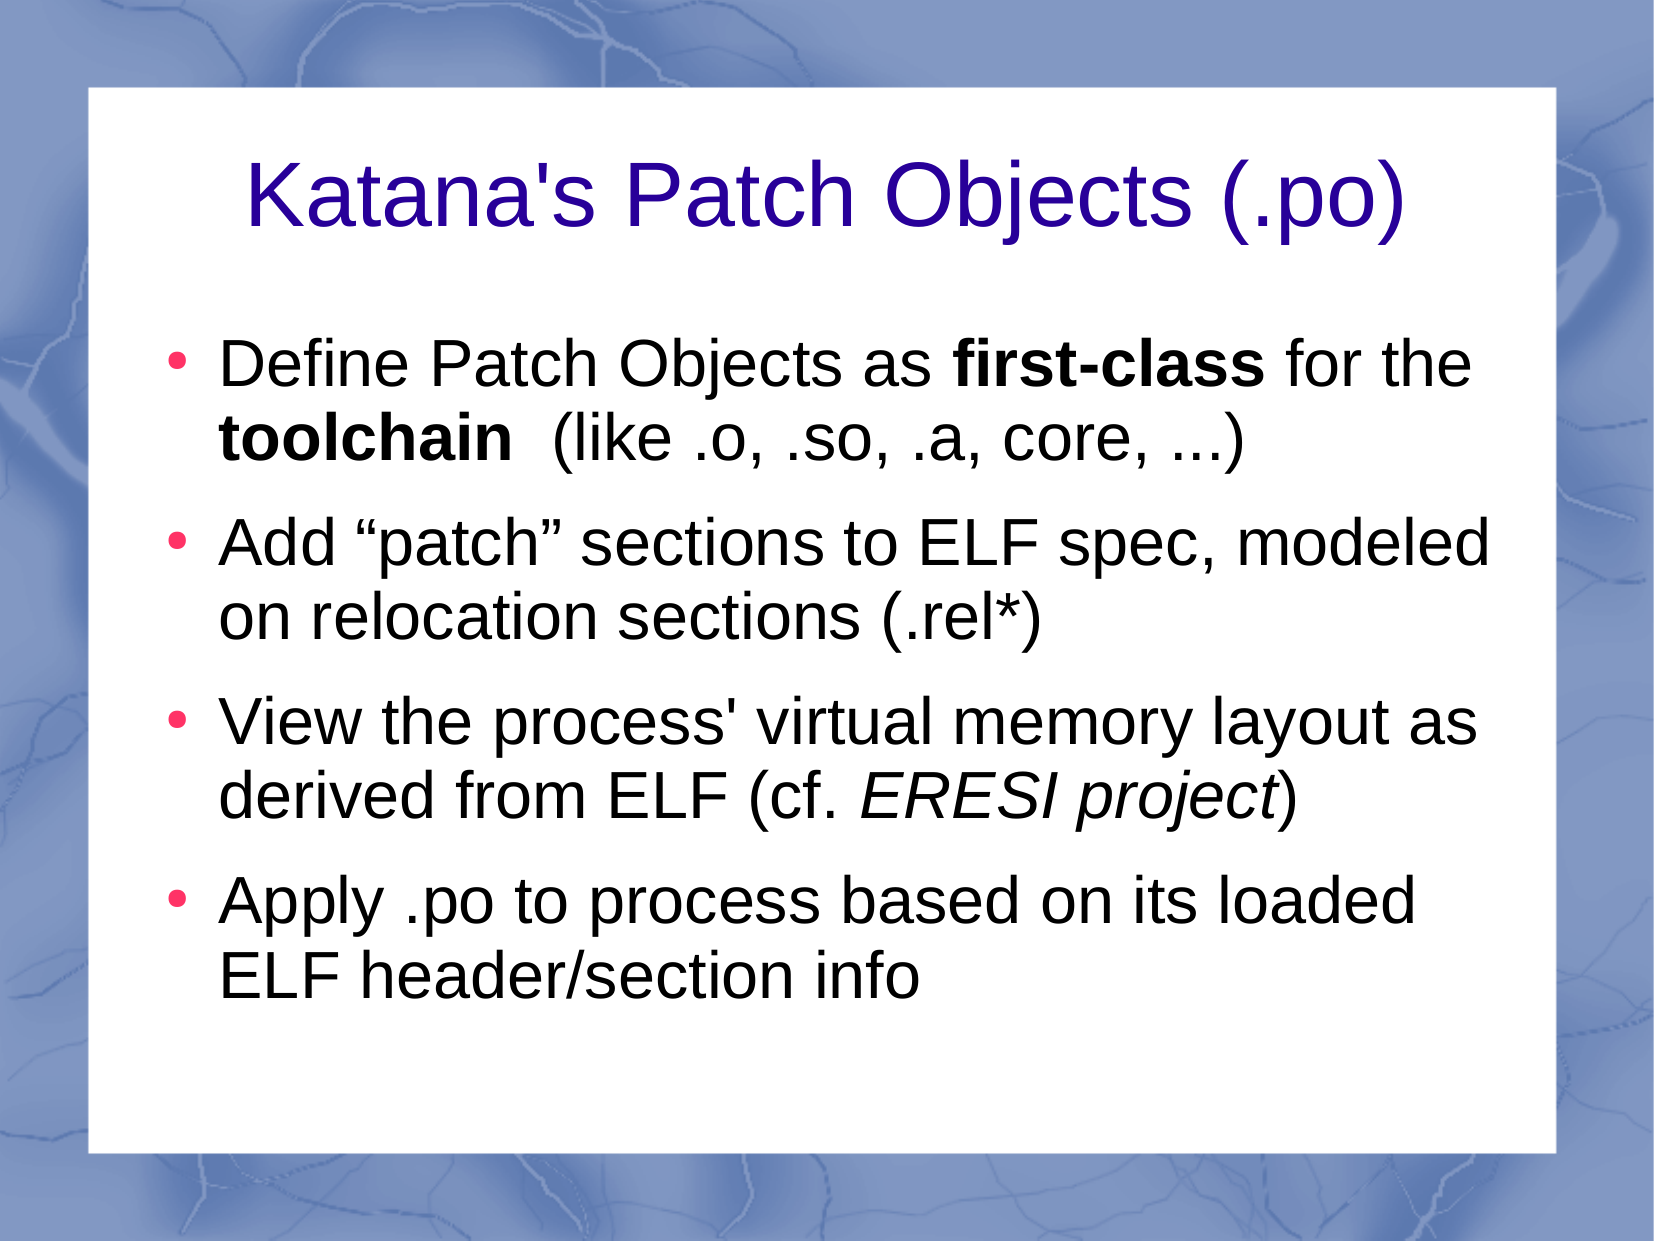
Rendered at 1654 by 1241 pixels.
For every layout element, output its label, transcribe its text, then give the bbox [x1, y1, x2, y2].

title Katana's Patch Objects (.po) [118, 98, 1536, 291]
list Define Patch Objects as first-class for the toolchain (like .o, .so, .a, core, ...) Add “patch” sections to ELF spec, modeled on relocation sections (.rel*) View the process' virtual memory layout as derived from ELF (cf. ERESI project) Apply .po to process based on its loaded ELF header/section info [147, 325, 1506, 1130]
picture [0, 0, 1654, 1241]
